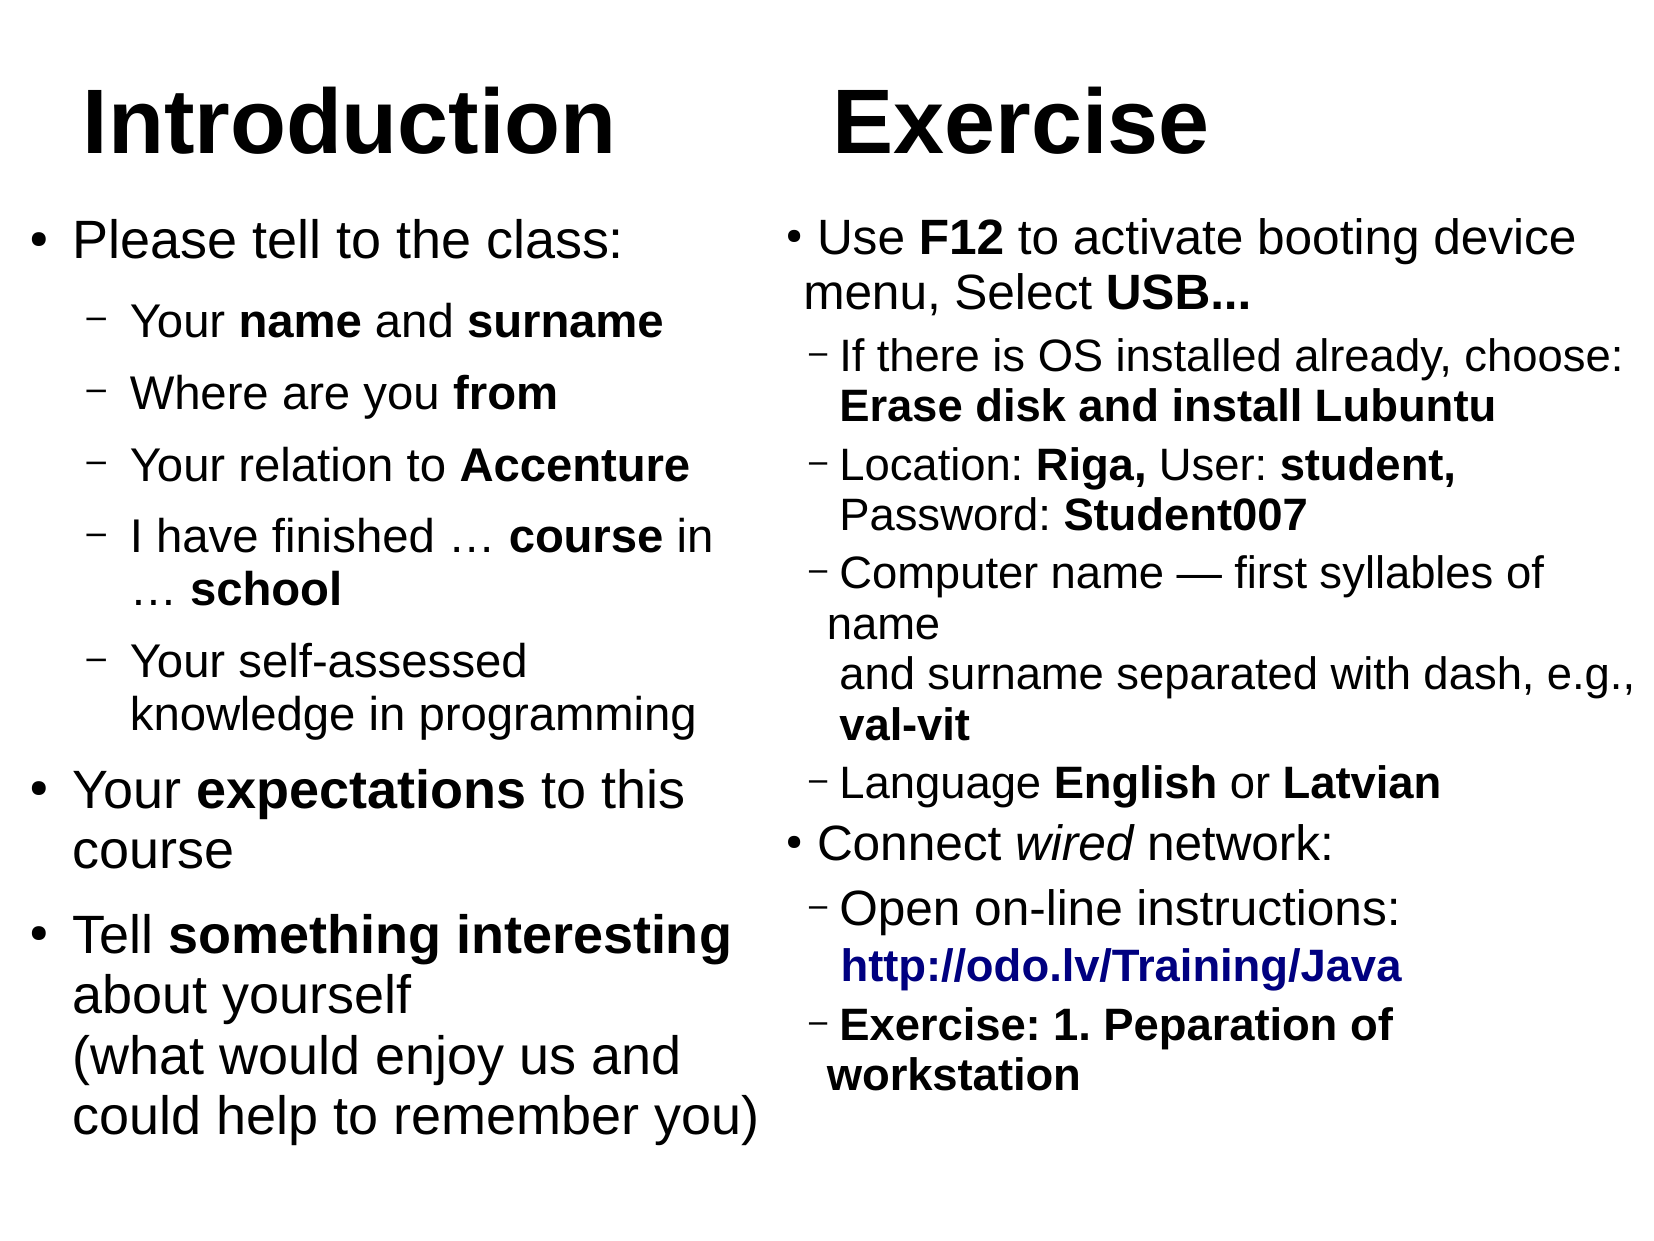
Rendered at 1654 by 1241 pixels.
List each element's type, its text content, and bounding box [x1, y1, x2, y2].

list Please tell to the class: Your name and surname Where are you from Your relation to Accenture I have finished … course in … school Your self-assessed knowledge in programming Your expectations to this course Tell something interesting about yourself (what would enjoy us and could help to remember you) [15, 210, 766, 1186]
title Introduction Exercise [82, 49, 1571, 196]
list Use F12 to activate booting device menu, Select USB... If there is OS installed already, choose: Erase disk and install Lubuntu Location: Riga, User: student, Password: Student007 Computer name — first syllables of name and surname separated with dash, e.g., val-vit Language English or Latvian Connect wired network: Open on-line instructions: http://odo.lv/Training/Java Exercise: 1. Peparation of workstation [780, 210, 1651, 1171]
